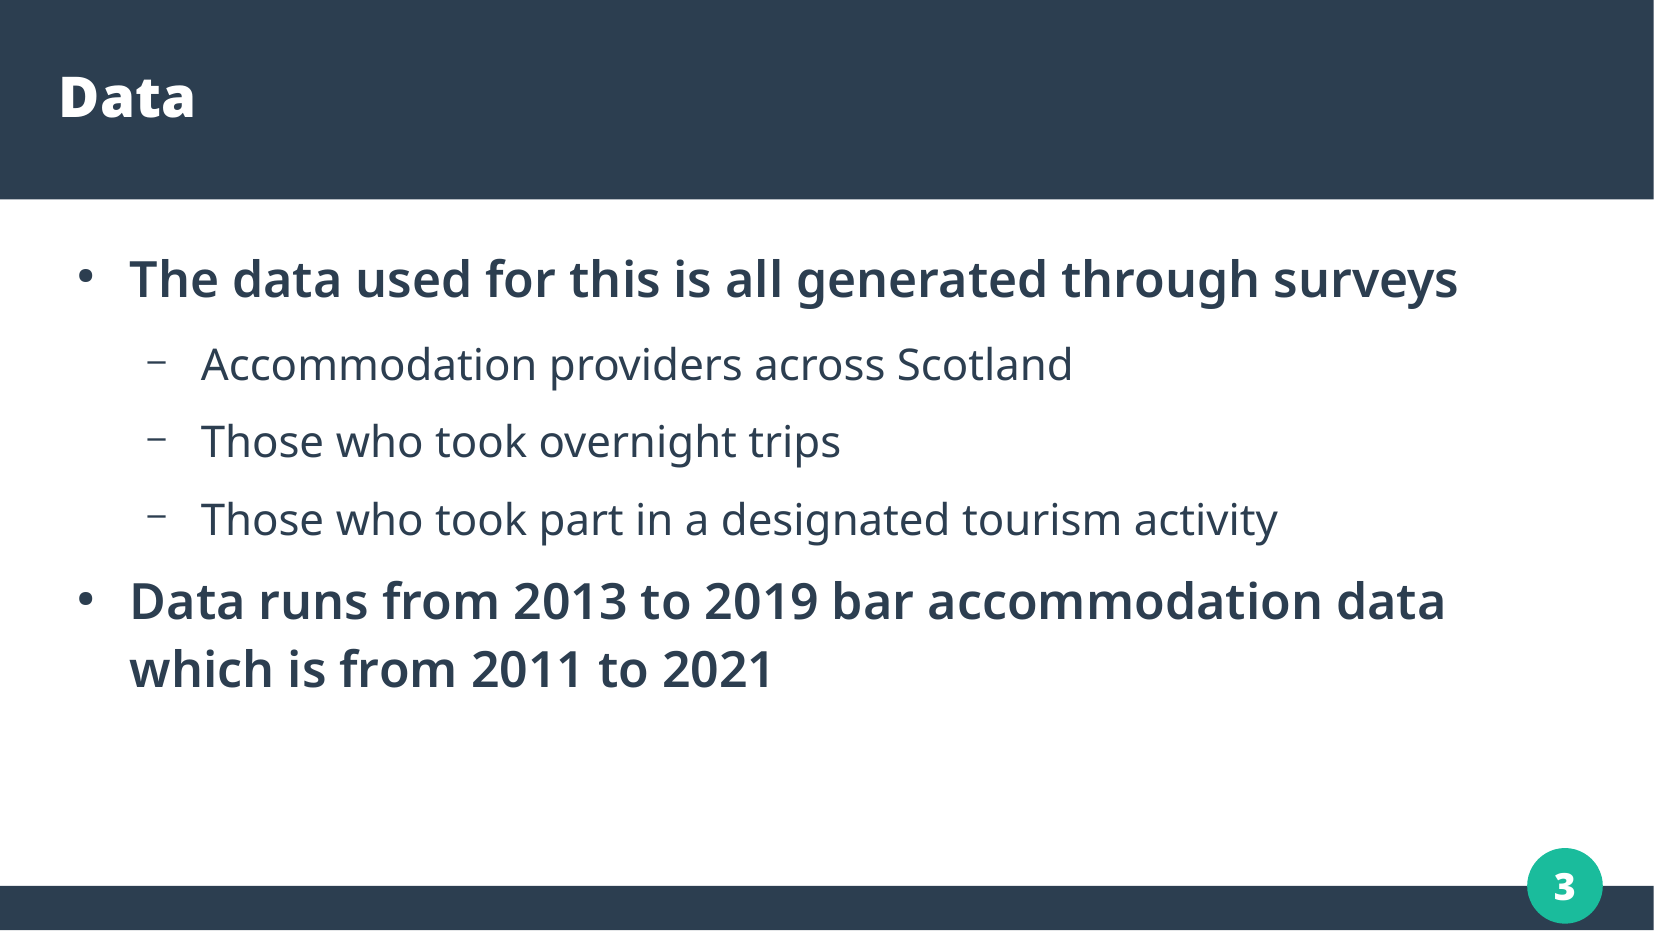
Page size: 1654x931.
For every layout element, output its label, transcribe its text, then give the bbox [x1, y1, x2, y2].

list The data used for this is all generated through surveys Accommodation providers across Scotland Those who took overnight trips Those who took part in a designated tourism activity Data runs from 2013 to 2019 bar accommodation data which is from 2011 to 2021 [59, 243, 1595, 864]
title Data [59, 37, 1595, 155]
